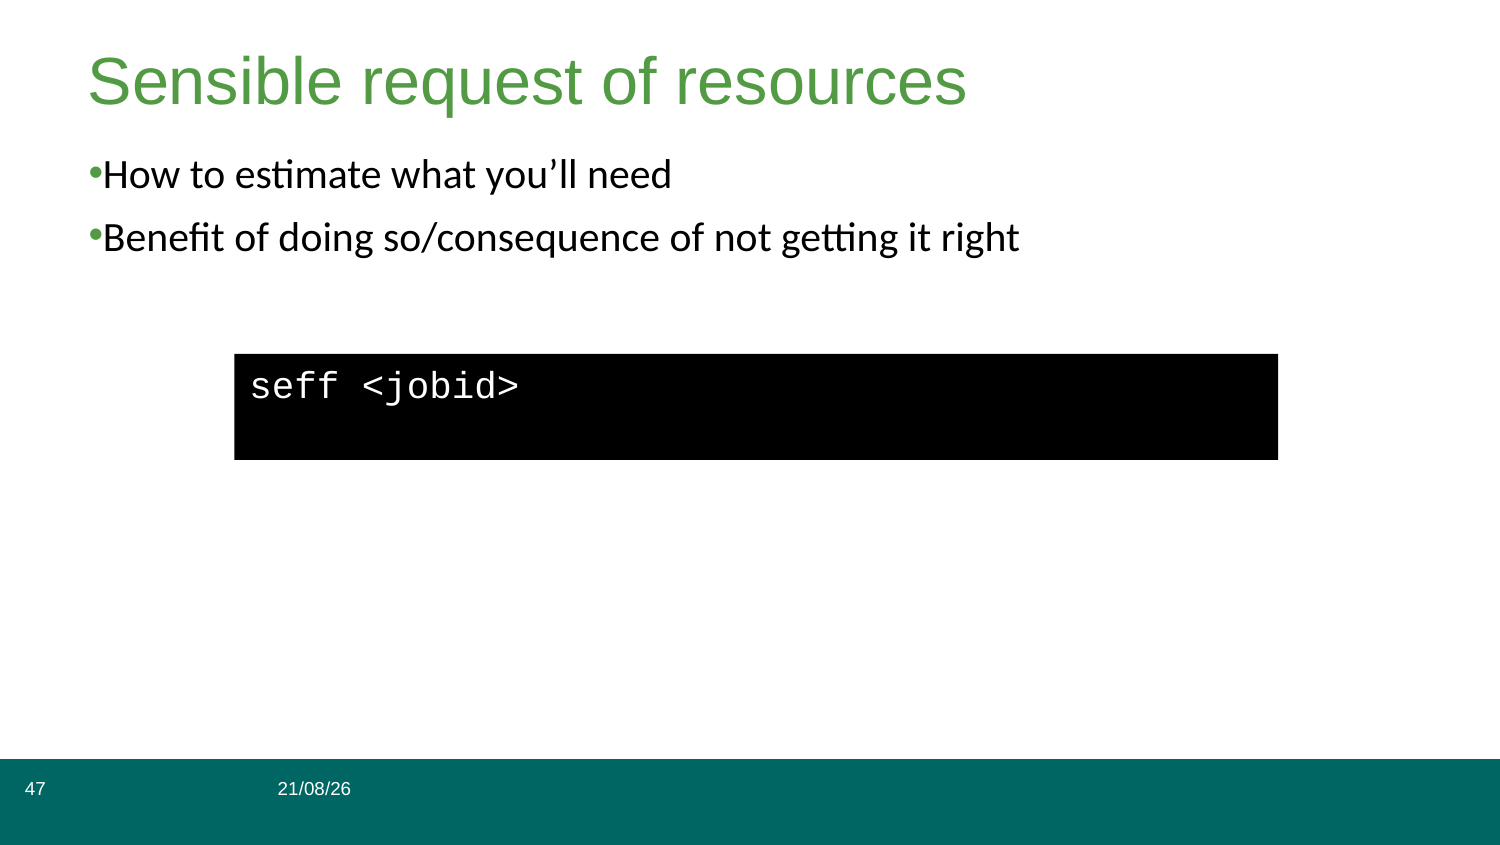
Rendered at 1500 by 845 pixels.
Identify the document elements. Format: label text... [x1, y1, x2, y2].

text_box seff <jobid> [234, 353, 1279, 460]
list How to estimate what you’ll need Benefit of doing so/consequence of not getting it right [88, 147, 1427, 261]
title Sensible request of resources [87, 37, 1426, 132]
text_box <number> [24, 776, 76, 799]
text_box 05/05/18 [277, 776, 553, 799]
